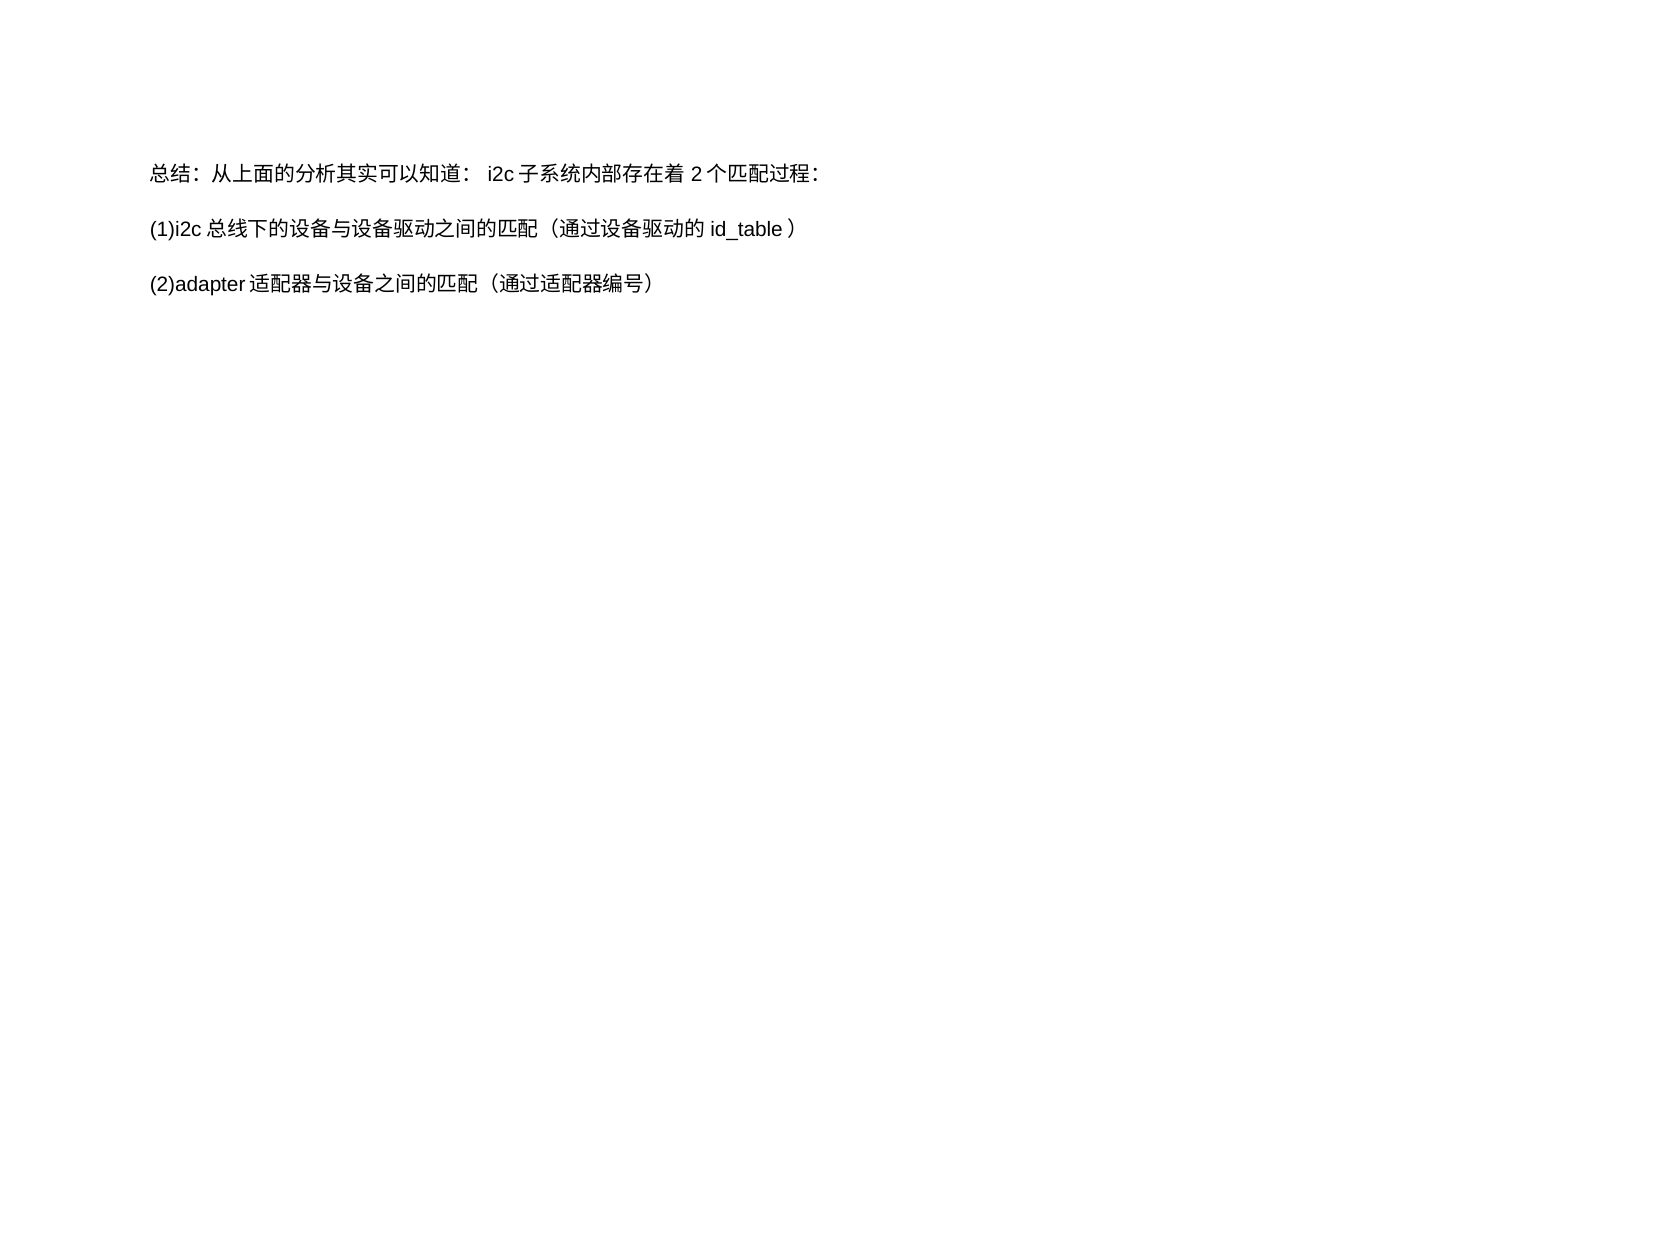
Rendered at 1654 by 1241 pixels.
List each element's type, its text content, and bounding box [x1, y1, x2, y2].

text_box 总结：从上面的分析其实可以知道：i2c子系统内部存在着2个匹配过程： (1)i2c总线下的设备与设备驱动之间的匹配（通过设备驱动的id_table） (2)adapter适配器与设备之间的匹配（通过适配器编号） [135, 150, 847, 356]
